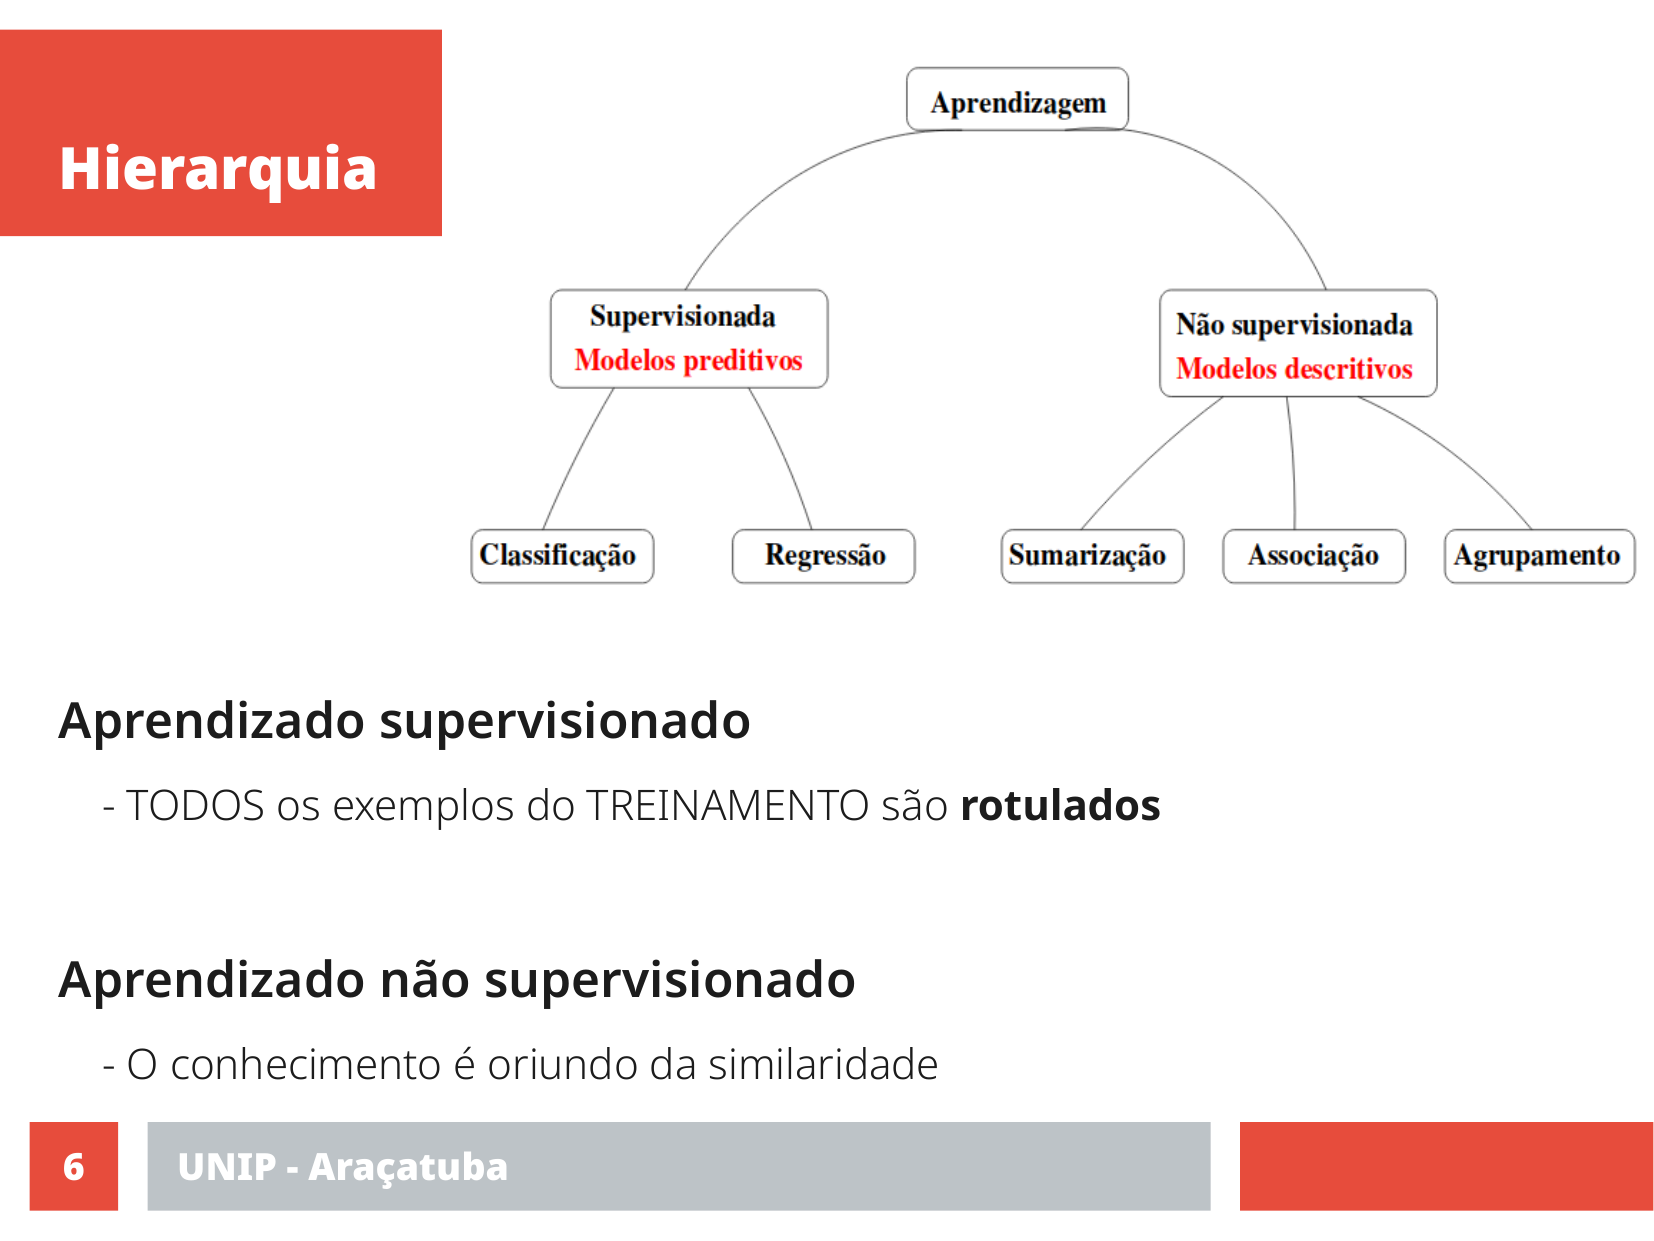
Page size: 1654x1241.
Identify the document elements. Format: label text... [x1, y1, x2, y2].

list Aprendizado supervisionado - TODOS os exemplos do TREINAMENTO são rotulados Aprendizado não supervisionado - O conhecimento é oriundo da similaridade [59, 324, 1565, 1093]
picture [442, 27, 1654, 636]
title Hierarquia [59, 59, 442, 207]
